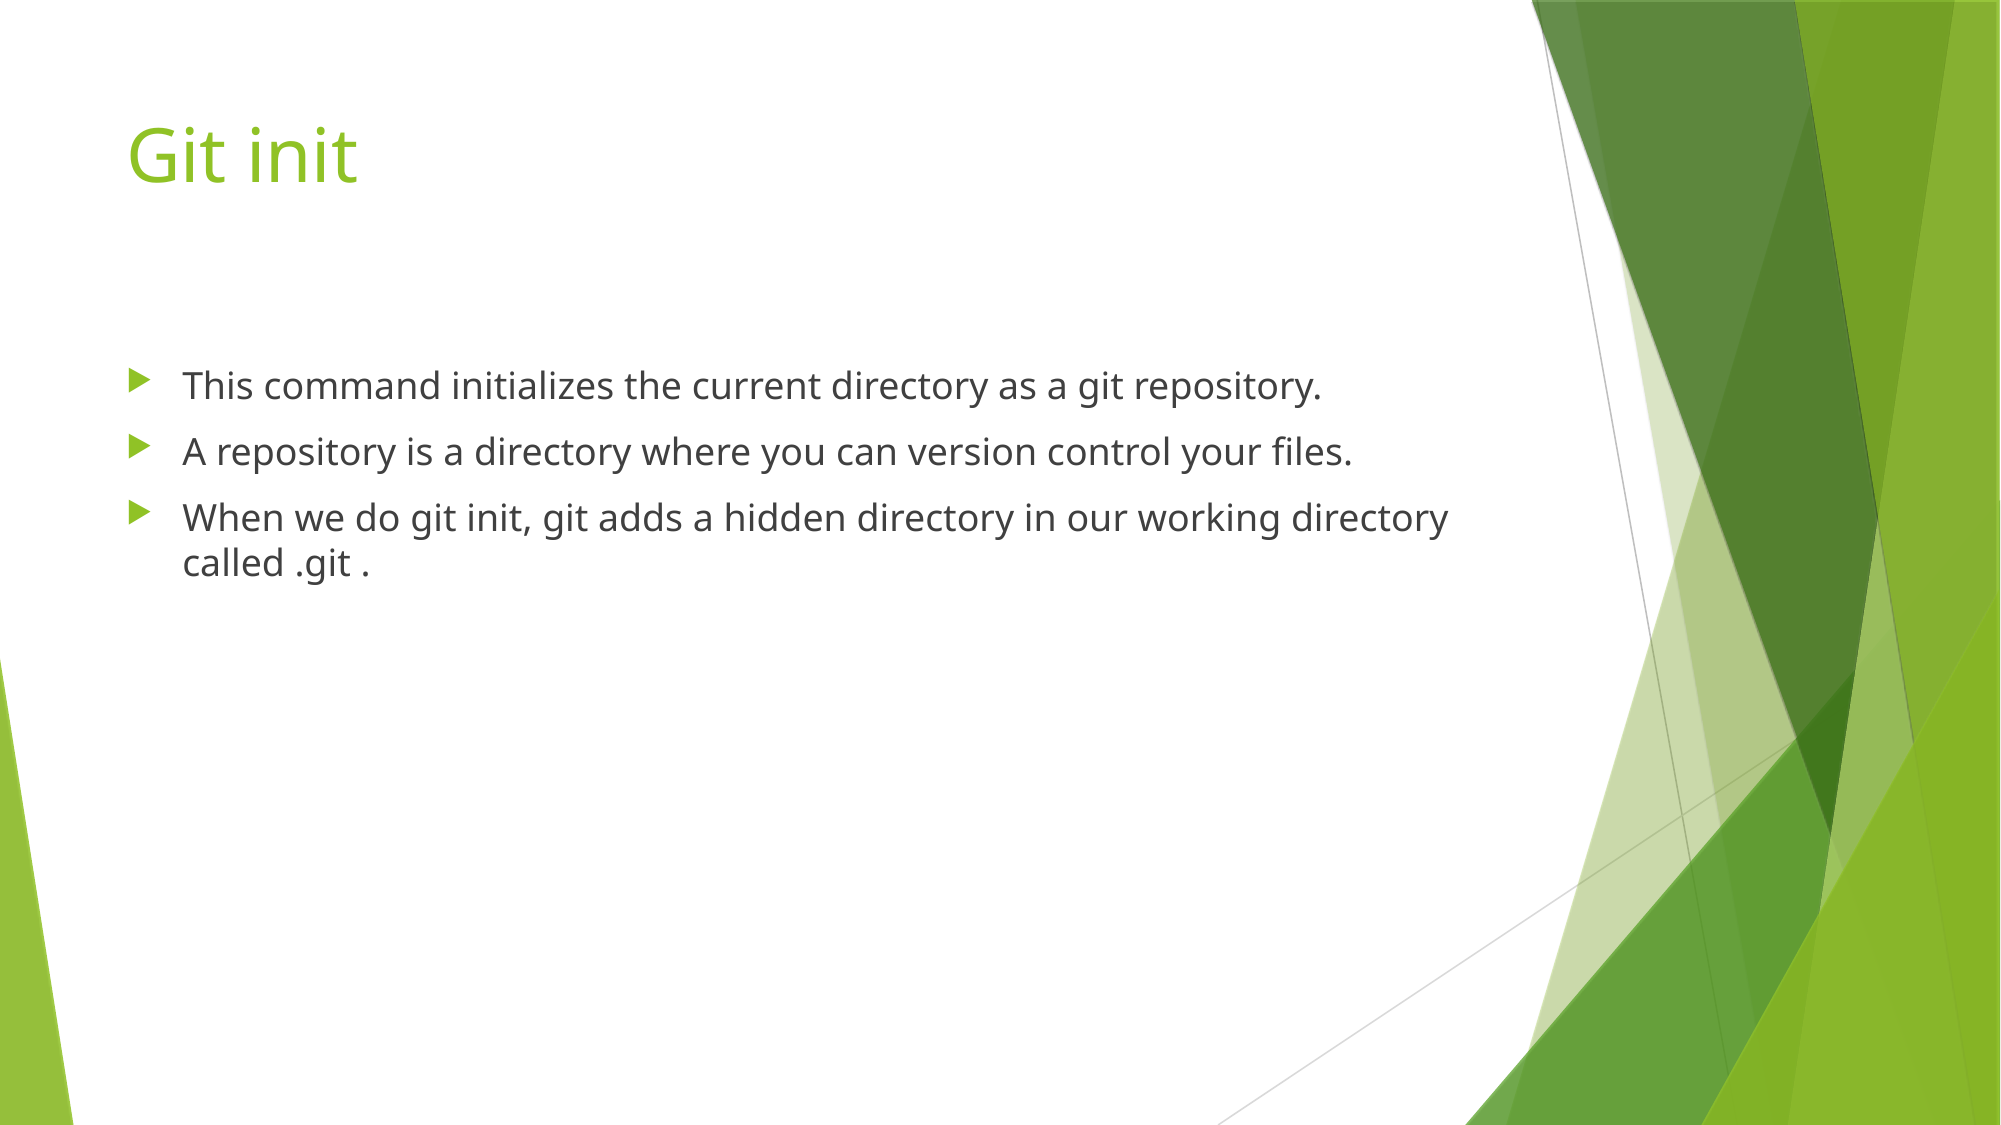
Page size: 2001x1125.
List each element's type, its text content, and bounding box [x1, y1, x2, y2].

title Git init [111, 99, 1522, 317]
list This command initializes the current directory as a git repository. A repository is a directory where you can version control your files. When we do git init, git adds a hidden directory in our working directory called .git . [111, 354, 1522, 992]
